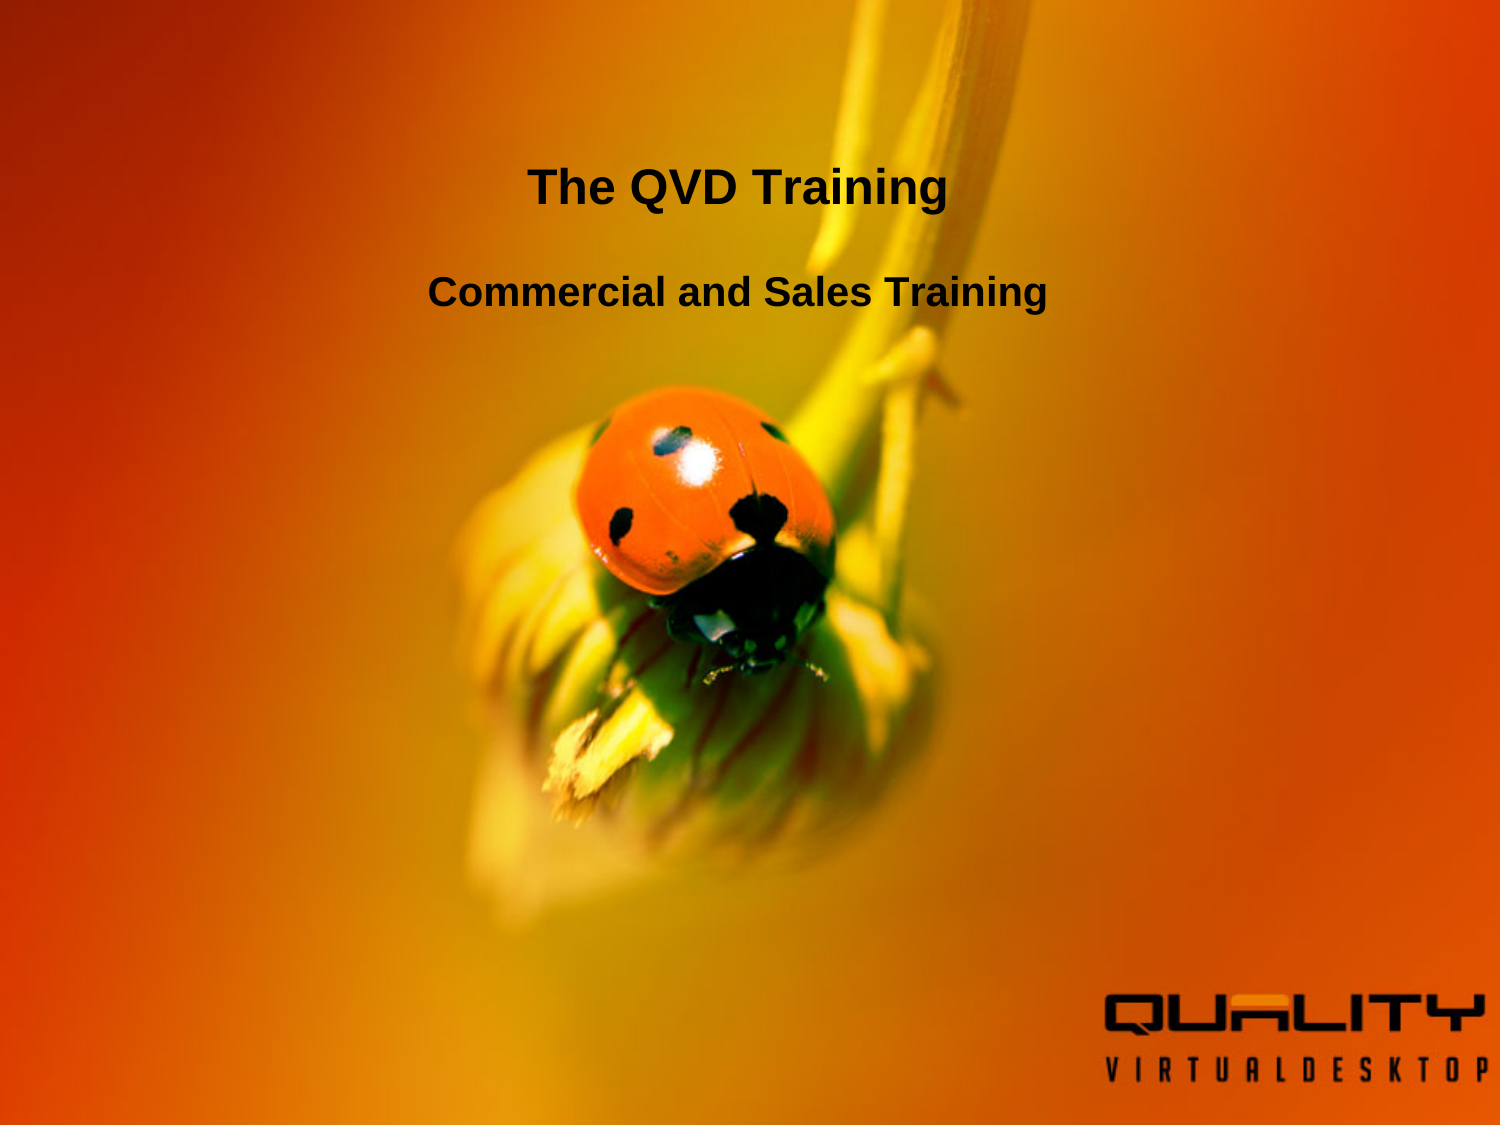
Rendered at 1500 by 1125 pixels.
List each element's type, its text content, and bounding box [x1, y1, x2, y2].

picture [0, 0, 1500, 1125]
text_box The QVD Training Commercial and Sales Training [289, 101, 1187, 323]
